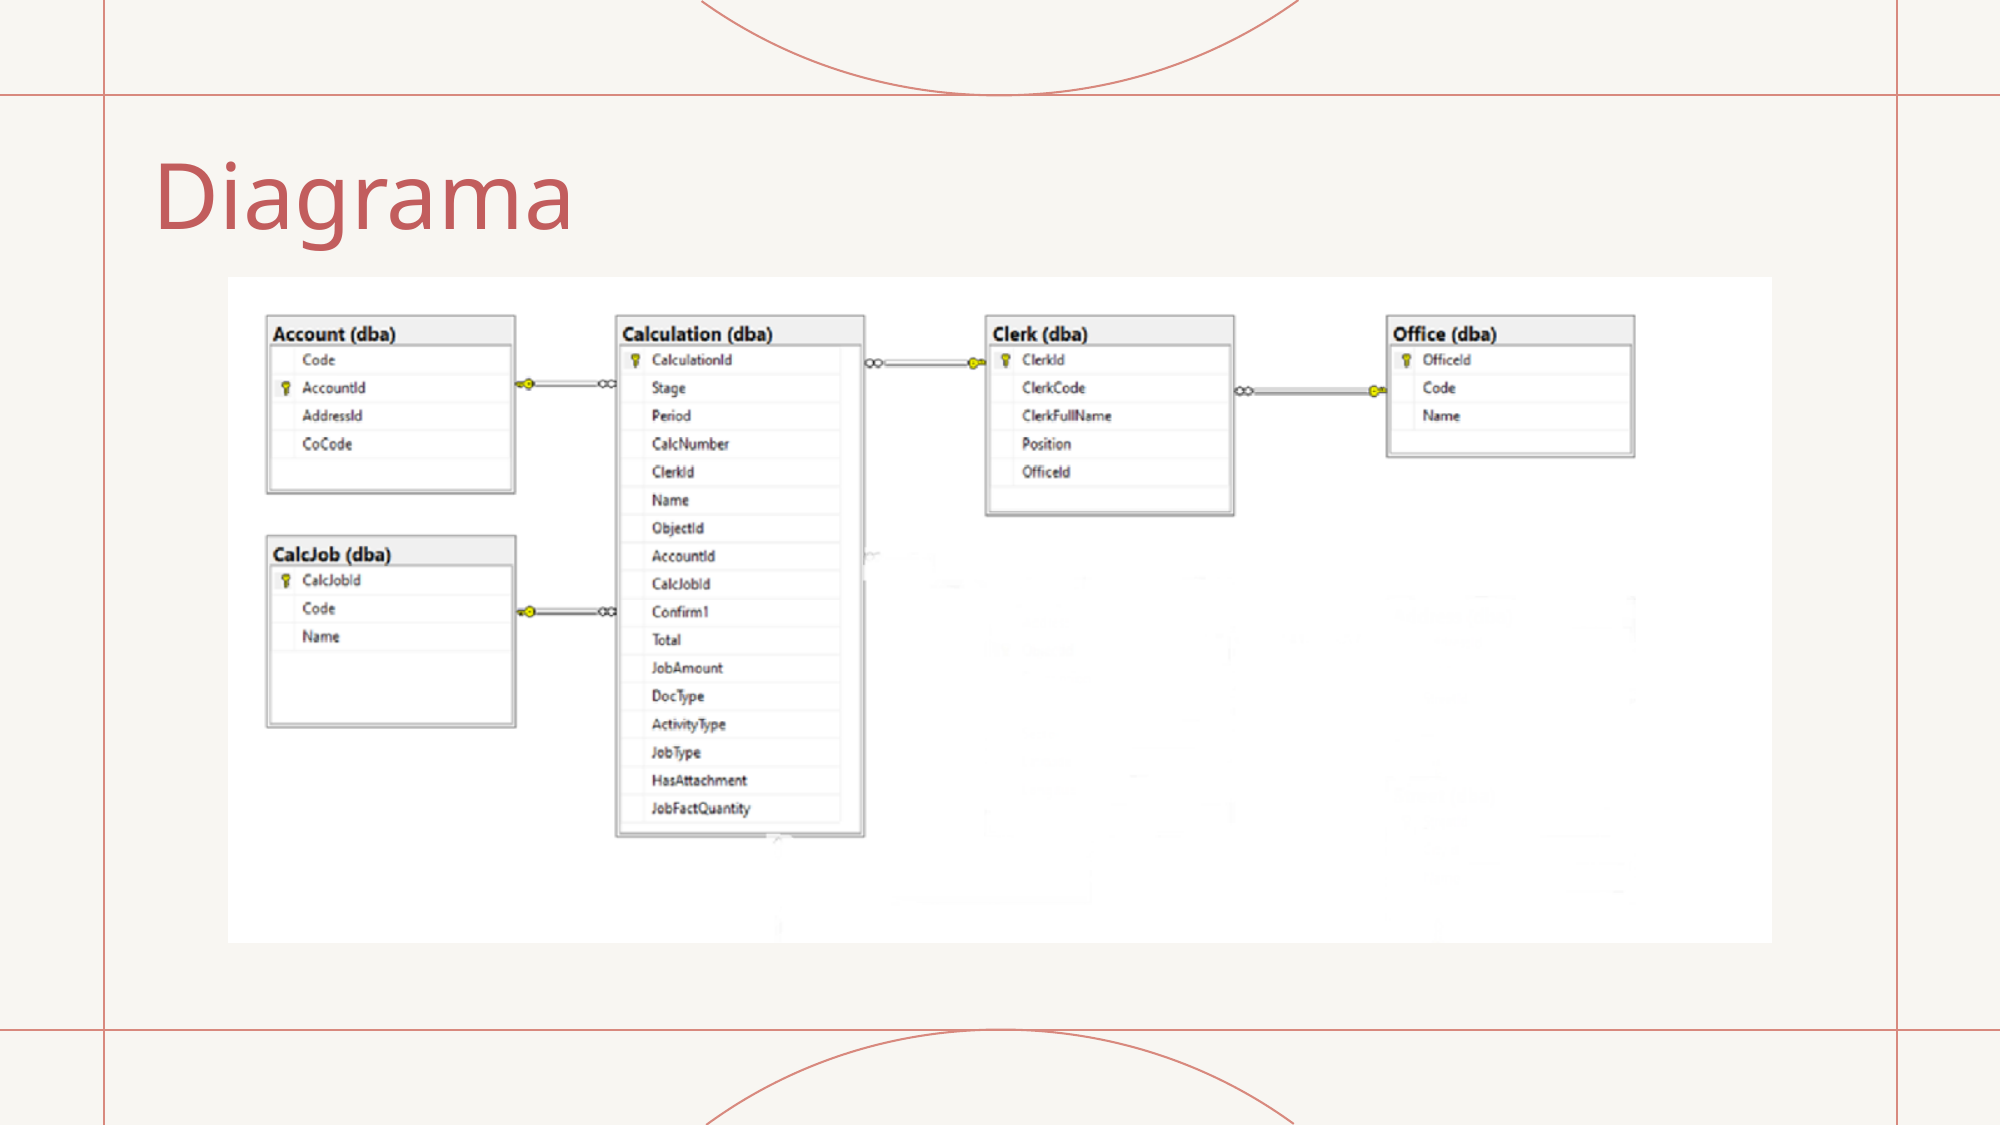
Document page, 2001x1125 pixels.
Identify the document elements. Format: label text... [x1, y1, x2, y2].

picture [228, 277, 1772, 943]
title Diagrama [137, 120, 1863, 267]
